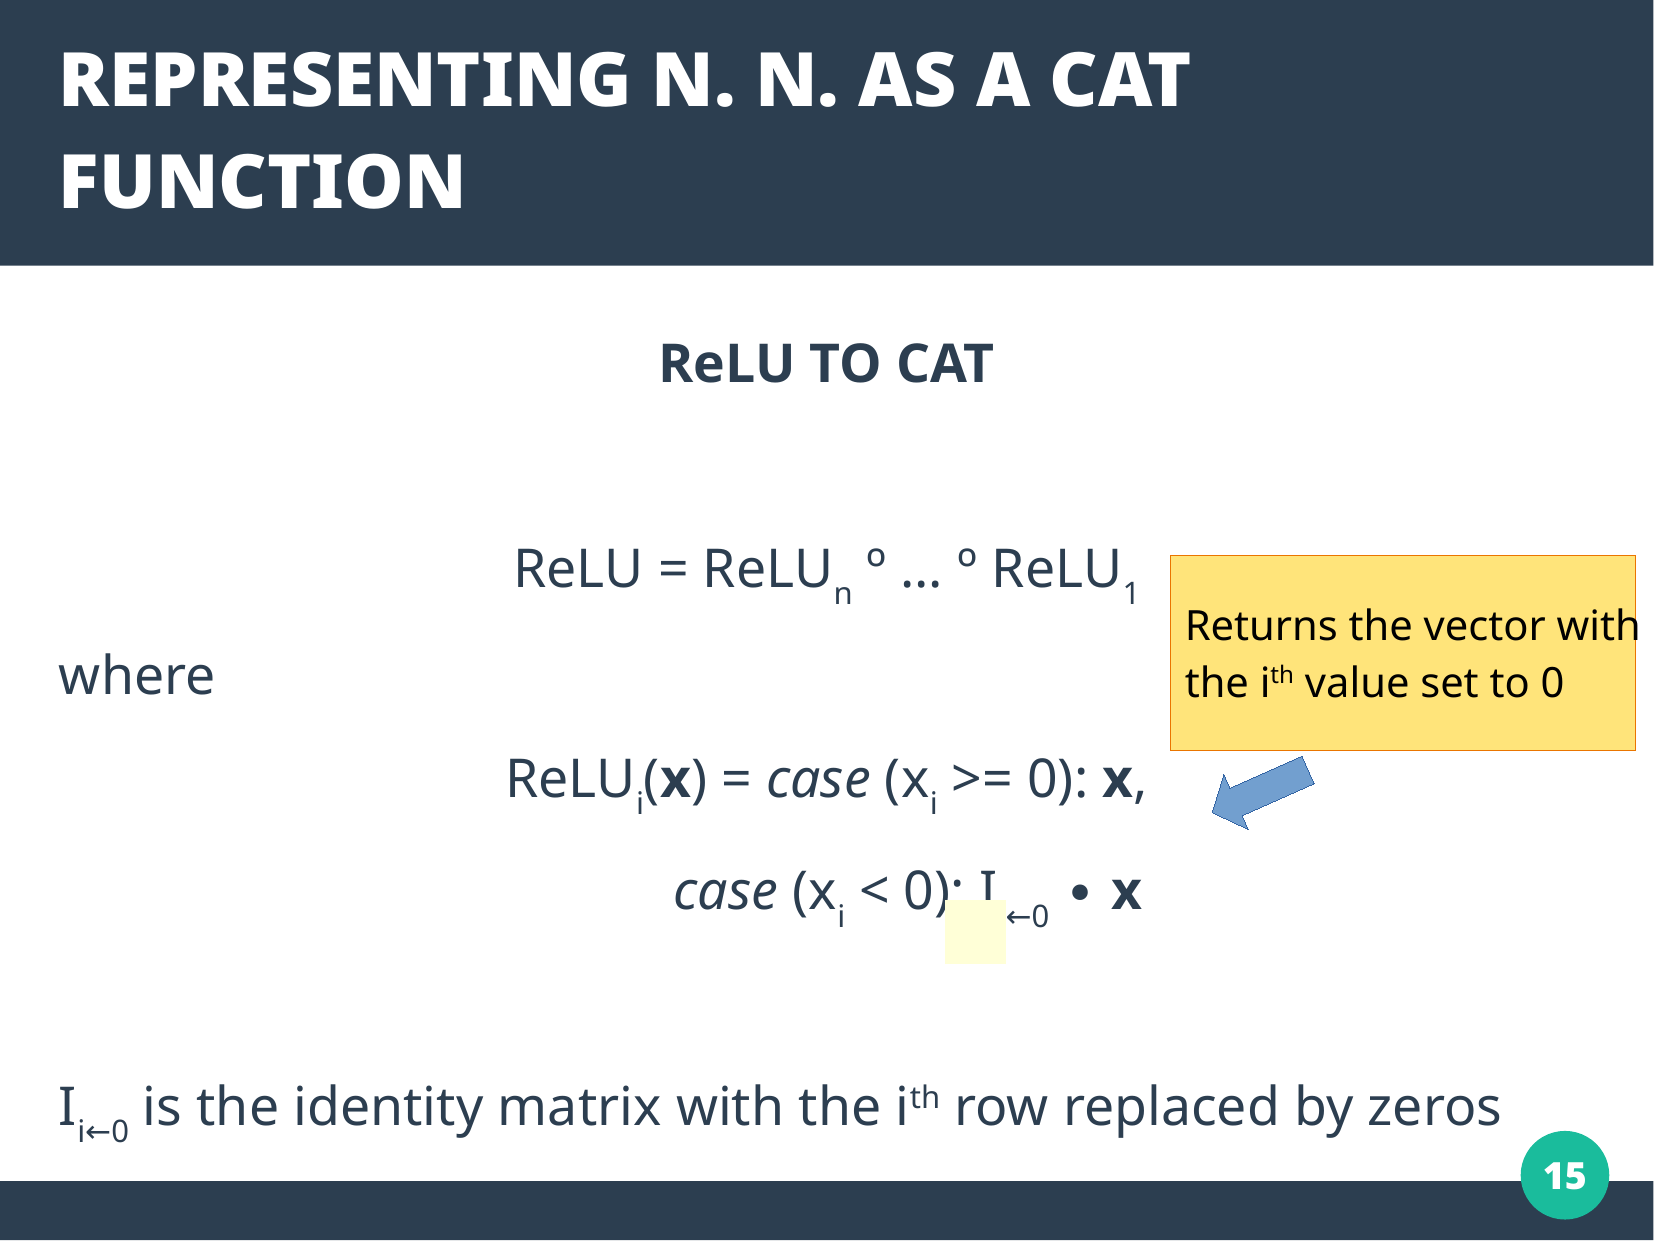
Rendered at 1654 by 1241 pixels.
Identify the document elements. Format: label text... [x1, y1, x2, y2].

text_box [945, 900, 1006, 964]
title REPRESENTING N. N. AS A CAT FUNCTION [59, 49, 1595, 207]
list ReLU TO CAT ReLU = ReLUn º … º ReLU1 where ReLUi(x) = case (xi >= 0): x, case (xi < 0): Ii←0 ∙ x Ii←0 is the identity matrix with the ith row replaced by zeros [59, 324, 1595, 1152]
text_box [1212, 756, 1315, 830]
text_box Returns the vector with the ith value set to 0 [1170, 555, 1636, 751]
